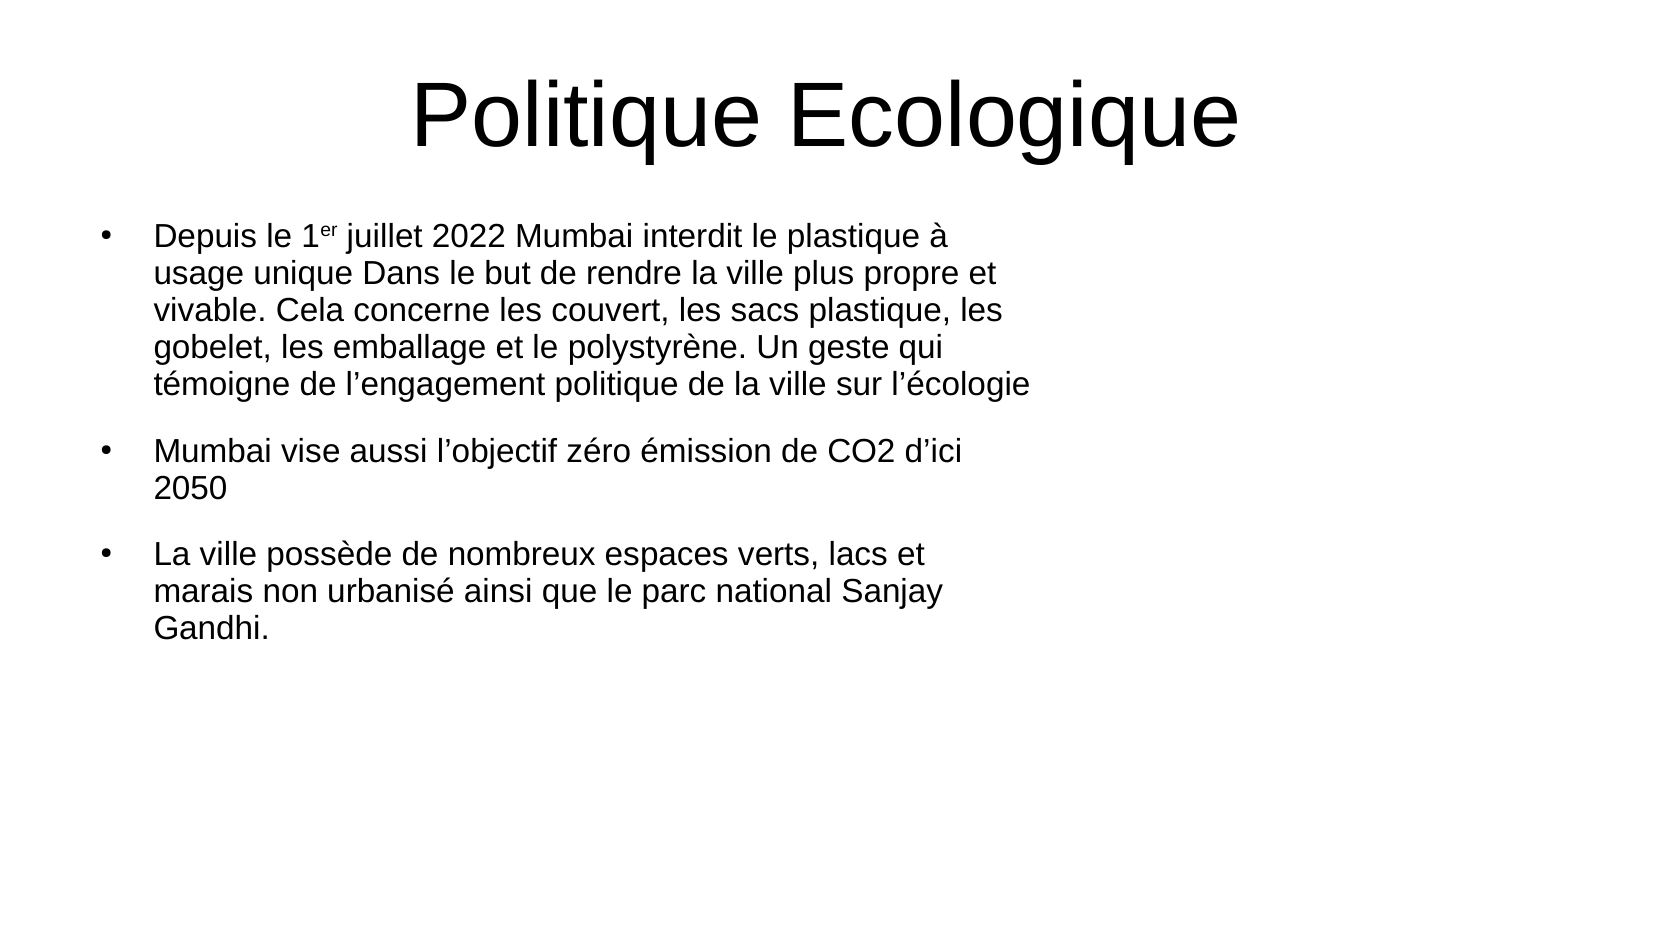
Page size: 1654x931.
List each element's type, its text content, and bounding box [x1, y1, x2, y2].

list Depuis le 1er juillet 2022 Mumbai interdit le plastique à usage unique Dans le but de rendre la ville plus propre et vivable. Cela concerne les couvert, les sacs plastique, les gobelet, les emballage et le polystyrène. Un geste qui témoigne de l’engagement politique de la ville sur l’écologie Mumbai vise aussi l’objectif zéro émission de CO2 d’ici 2050 La ville possède de nombreux espaces verts, lacs et marais non urbanisé ainsi que le parc national Sanjay Gandhi. [82, 217, 1034, 758]
title Politique Ecologique [82, 37, 1571, 193]
